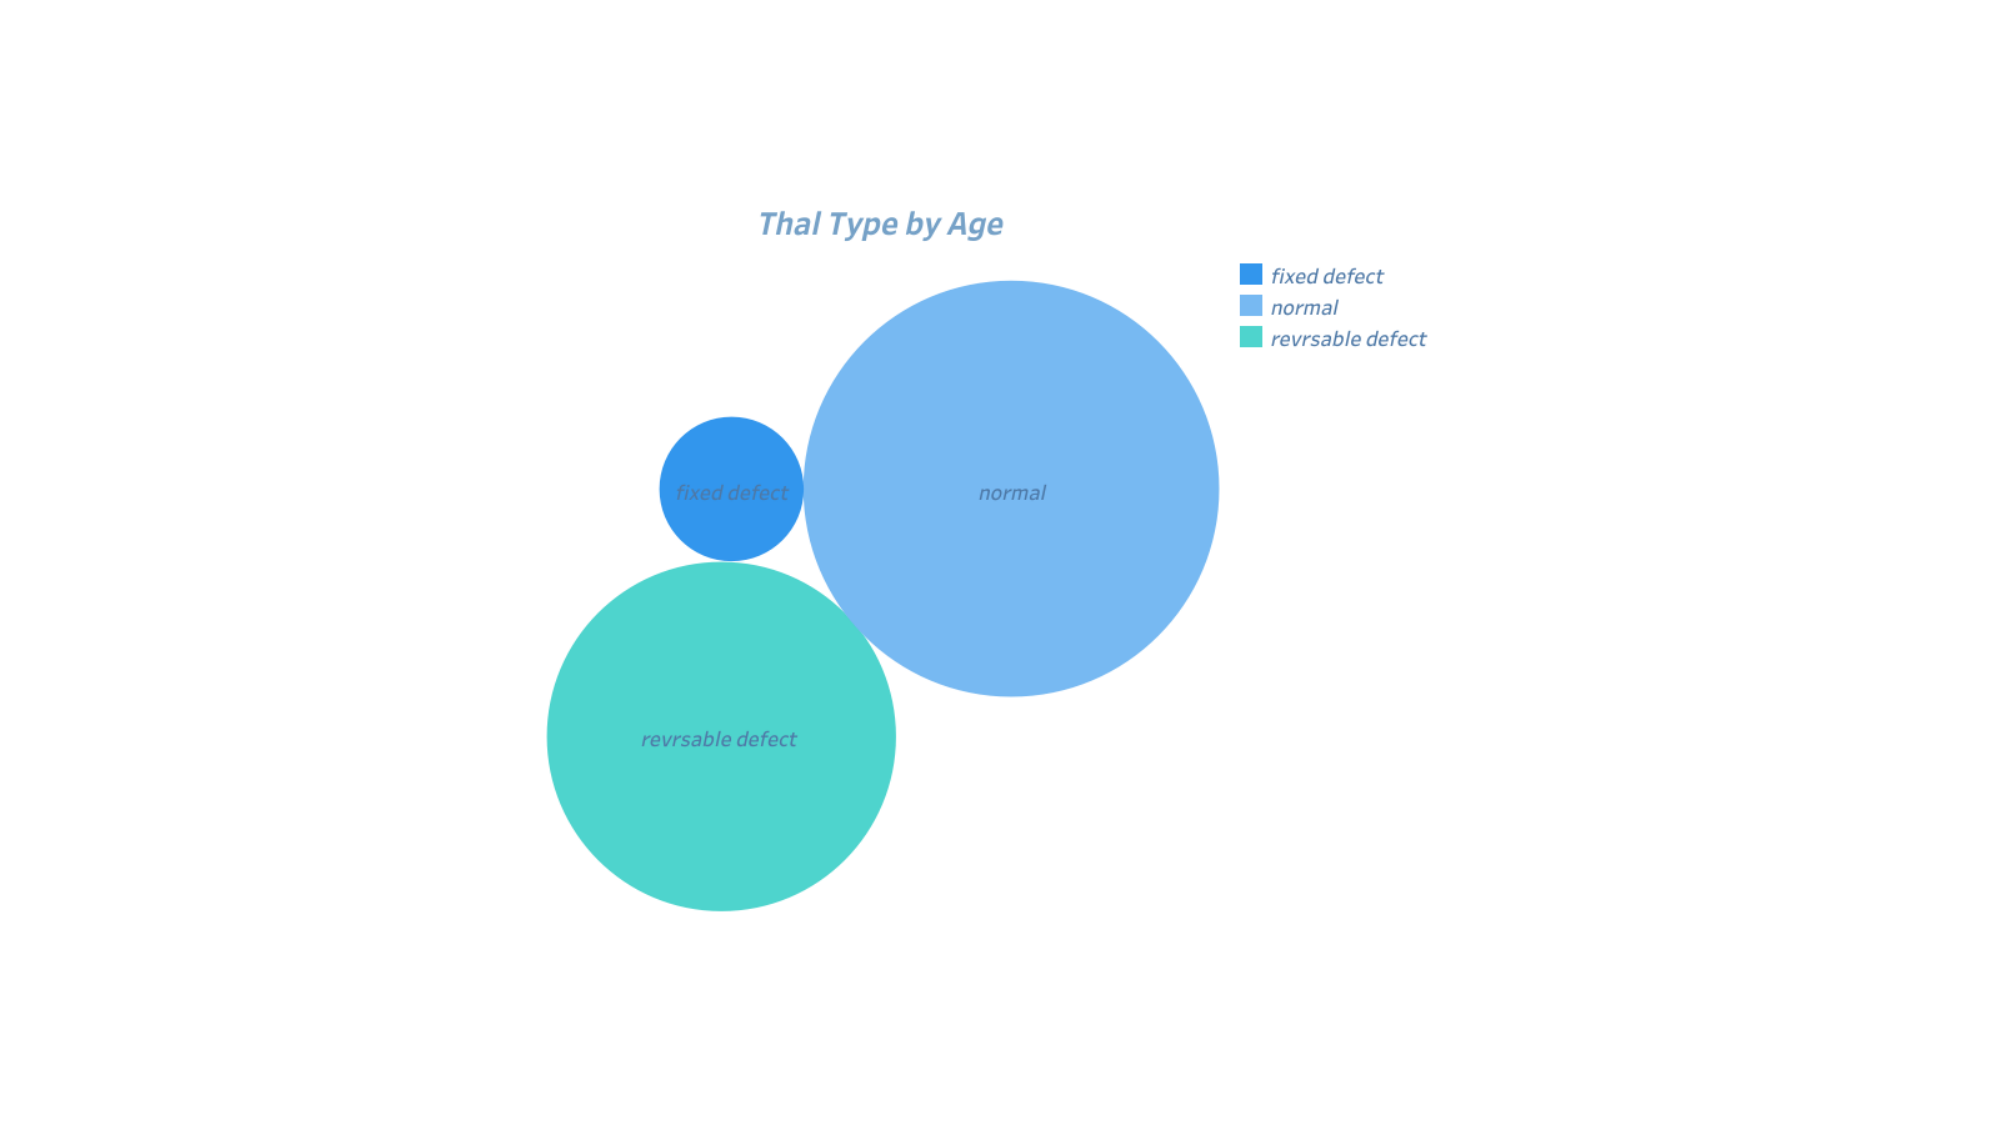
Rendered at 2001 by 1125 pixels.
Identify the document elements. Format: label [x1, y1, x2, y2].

picture [545, 191, 1455, 934]
